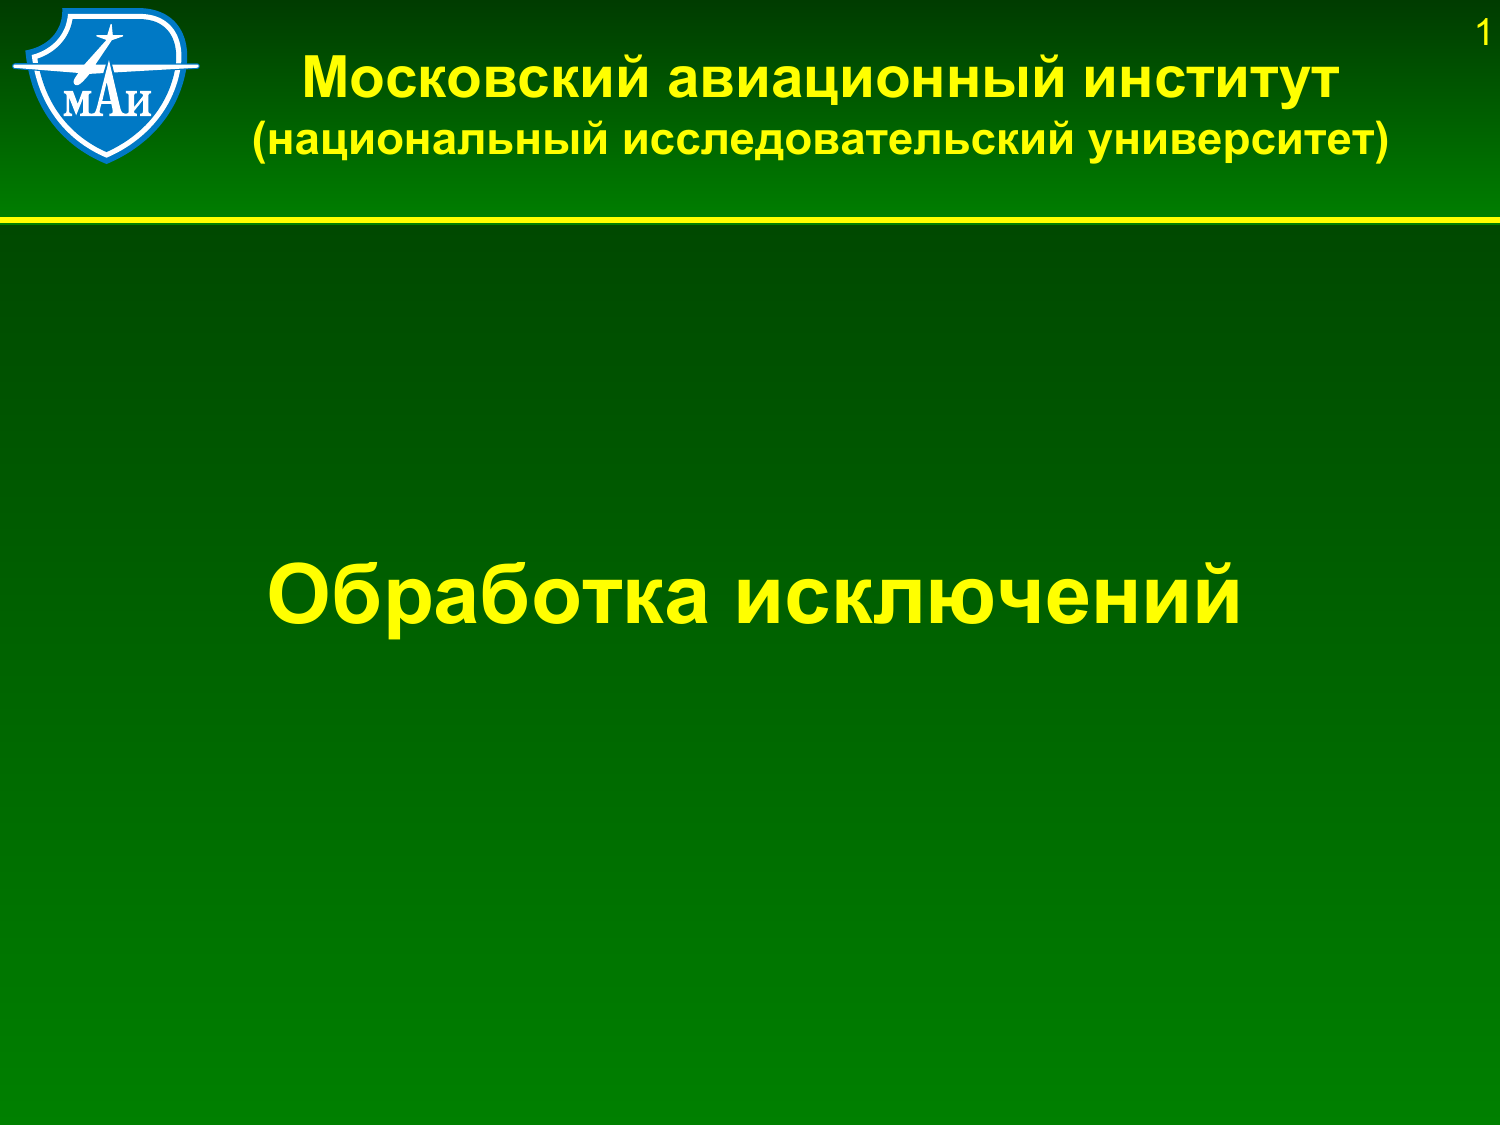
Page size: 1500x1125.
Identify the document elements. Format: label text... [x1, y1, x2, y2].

text_box Обработка исключений [35, 531, 1477, 650]
text_box Московский авиационный институт (национальный исследовательский университет) [224, 31, 1418, 172]
picture [12, 8, 200, 165]
